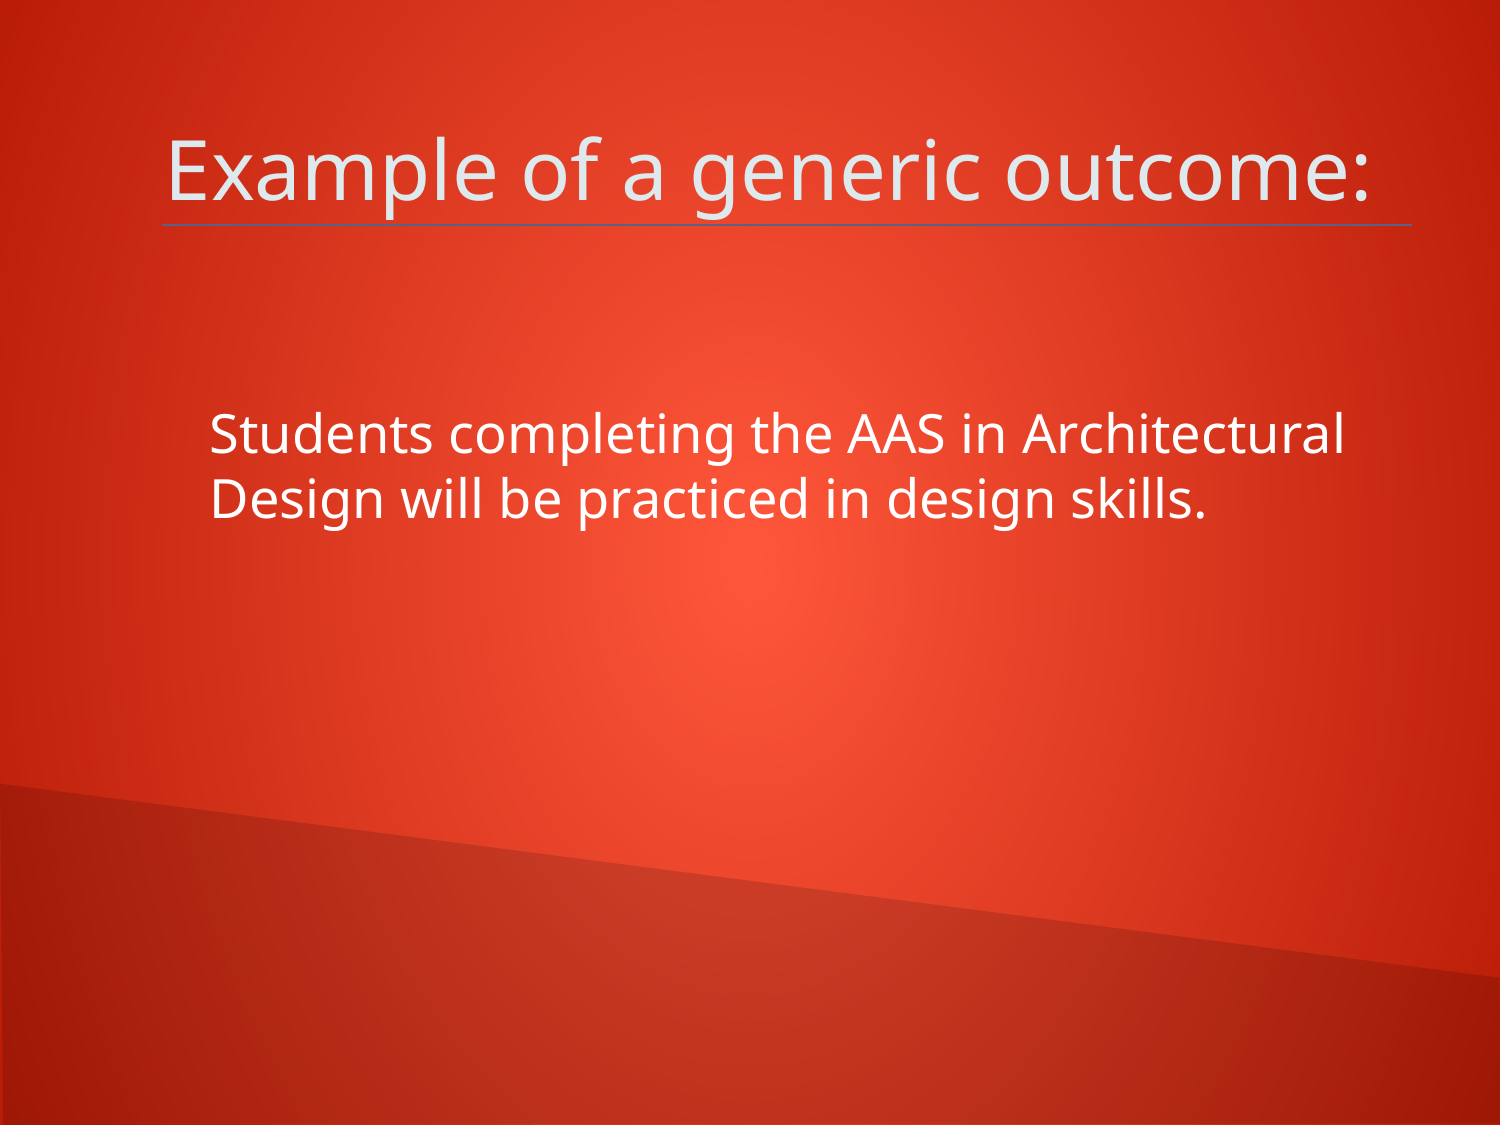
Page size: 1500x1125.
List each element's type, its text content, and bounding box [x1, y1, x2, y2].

list Students completing the AAS in Architectural Design will be practiced in design skills. [150, 237, 1425, 988]
title Example of a generic outcome: [150, 45, 1425, 233]
